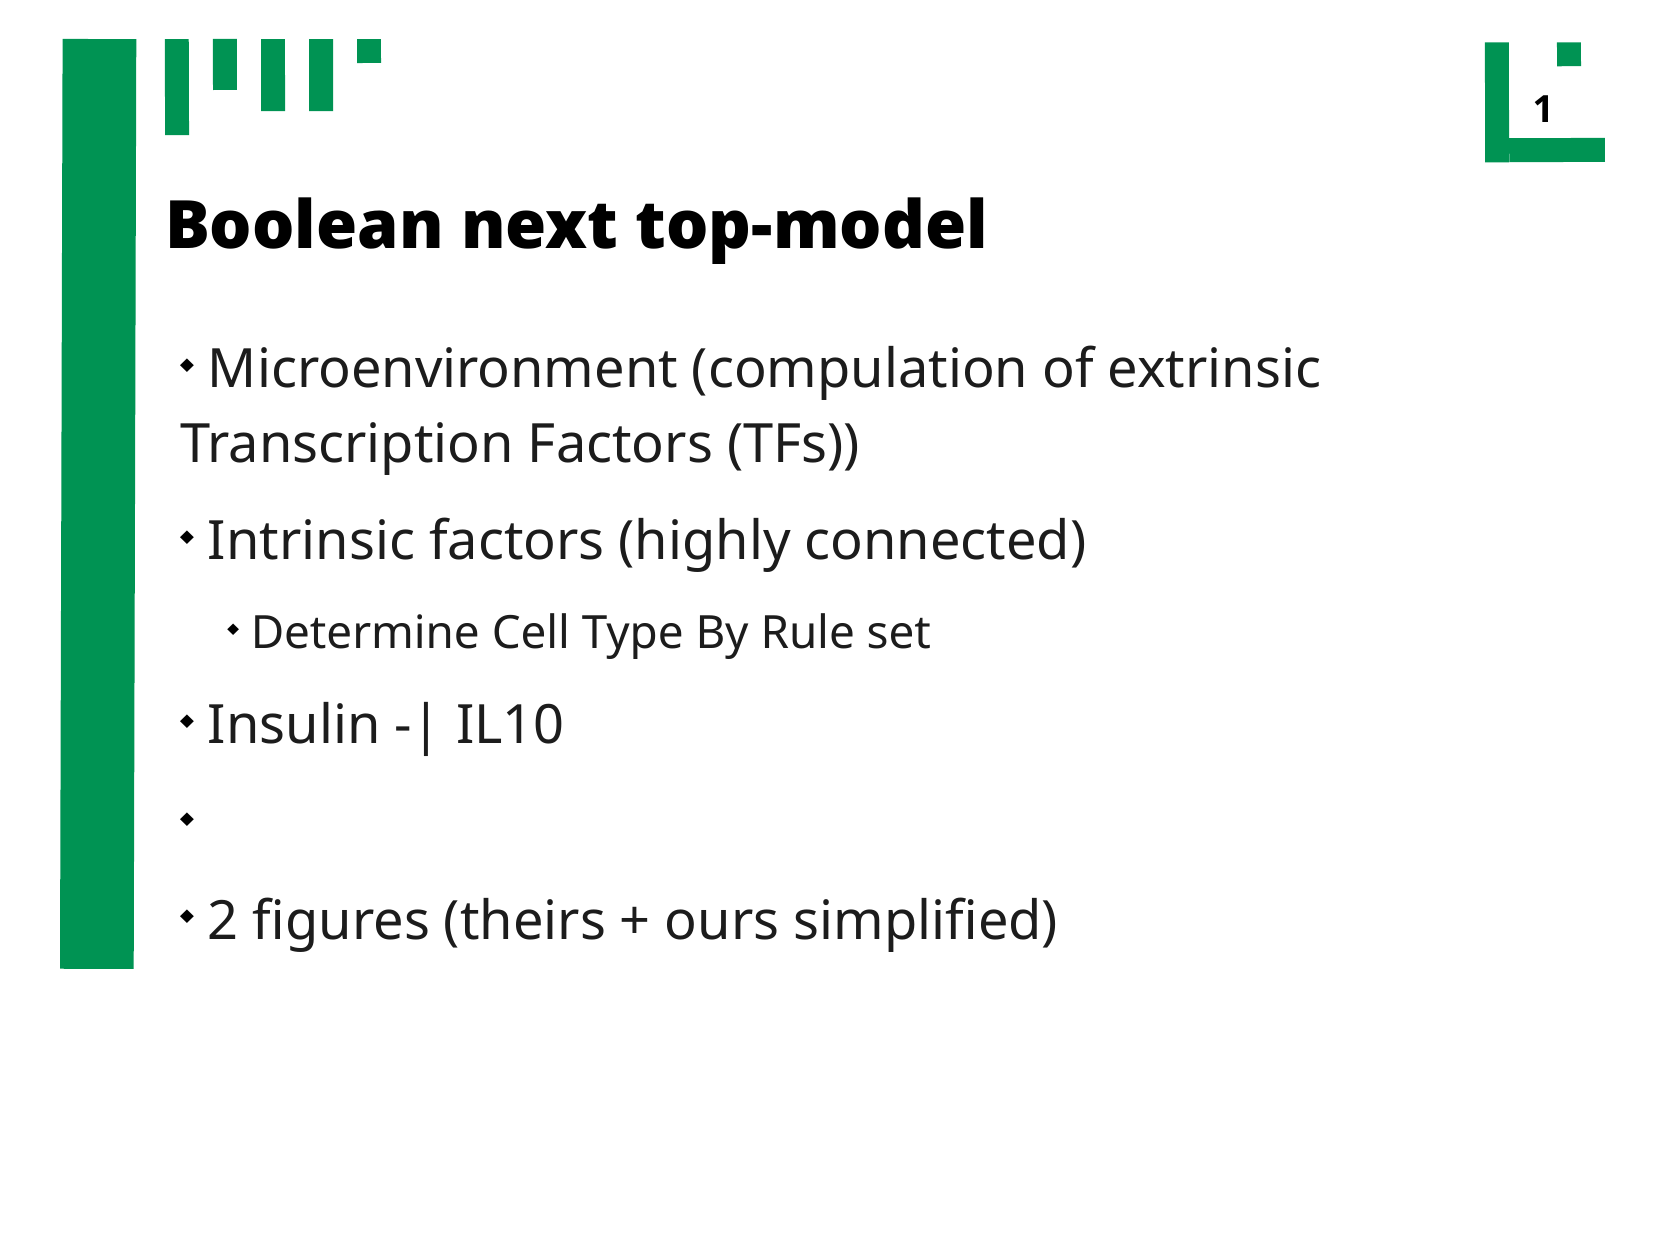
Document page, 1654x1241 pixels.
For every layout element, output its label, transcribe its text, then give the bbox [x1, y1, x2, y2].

list Microenvironment (compulation of extrinsic Transcription Factors (TFs)) Intrinsic factors (highly connected) Determine Cell Type By Rule set Insulin -| IL10 2 figures (theirs + ours simplified) [180, 330, 1606, 1098]
title Boolean next top-model [165, 120, 1654, 268]
